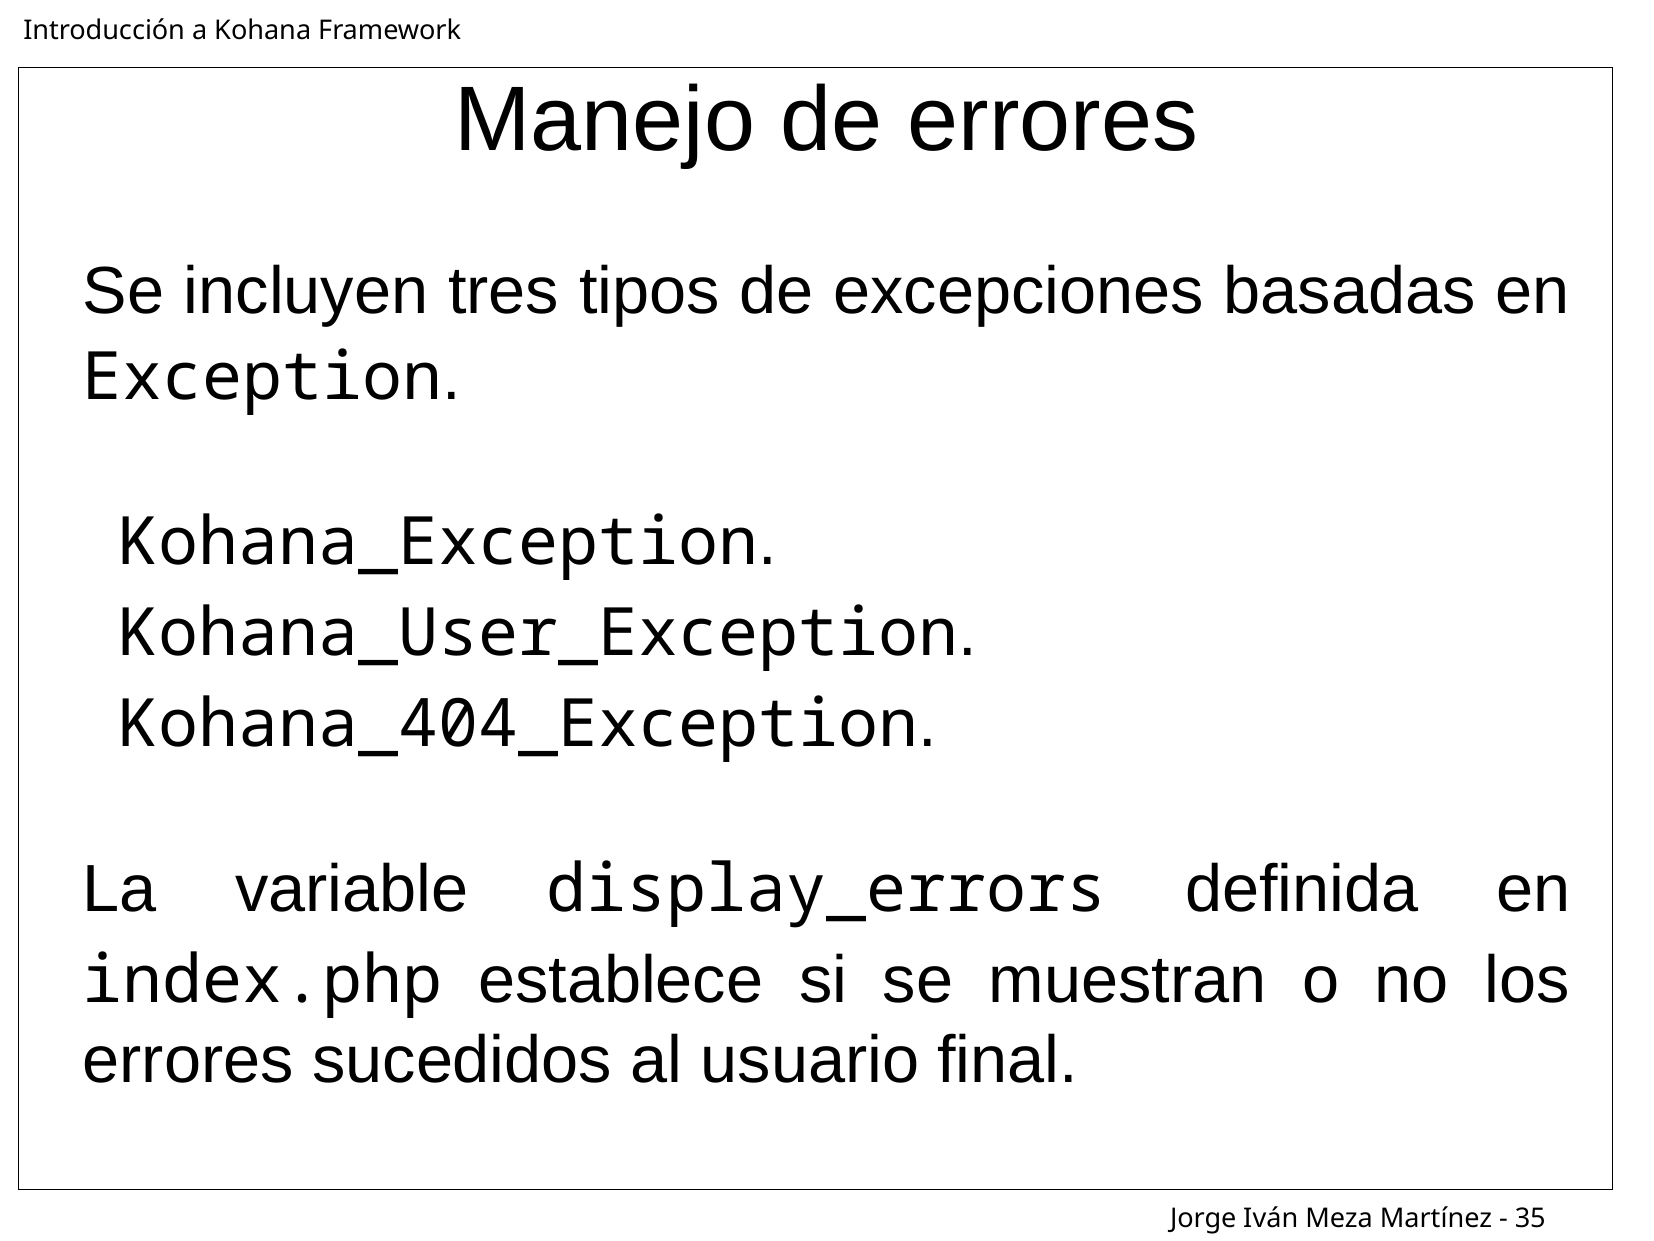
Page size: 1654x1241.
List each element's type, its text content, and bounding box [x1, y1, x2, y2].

title Manejo de errores [82, 56, 1571, 181]
subtitle Se incluyen tres tipos de excepciones basadas en Exception. Kohana_Exception. Kohana_User_Exception. Kohana_404_Exception. La variable display_errors definida en index.php establece si se muestran o no los errores sucedidos al usuario final. [82, 194, 1571, 1156]
